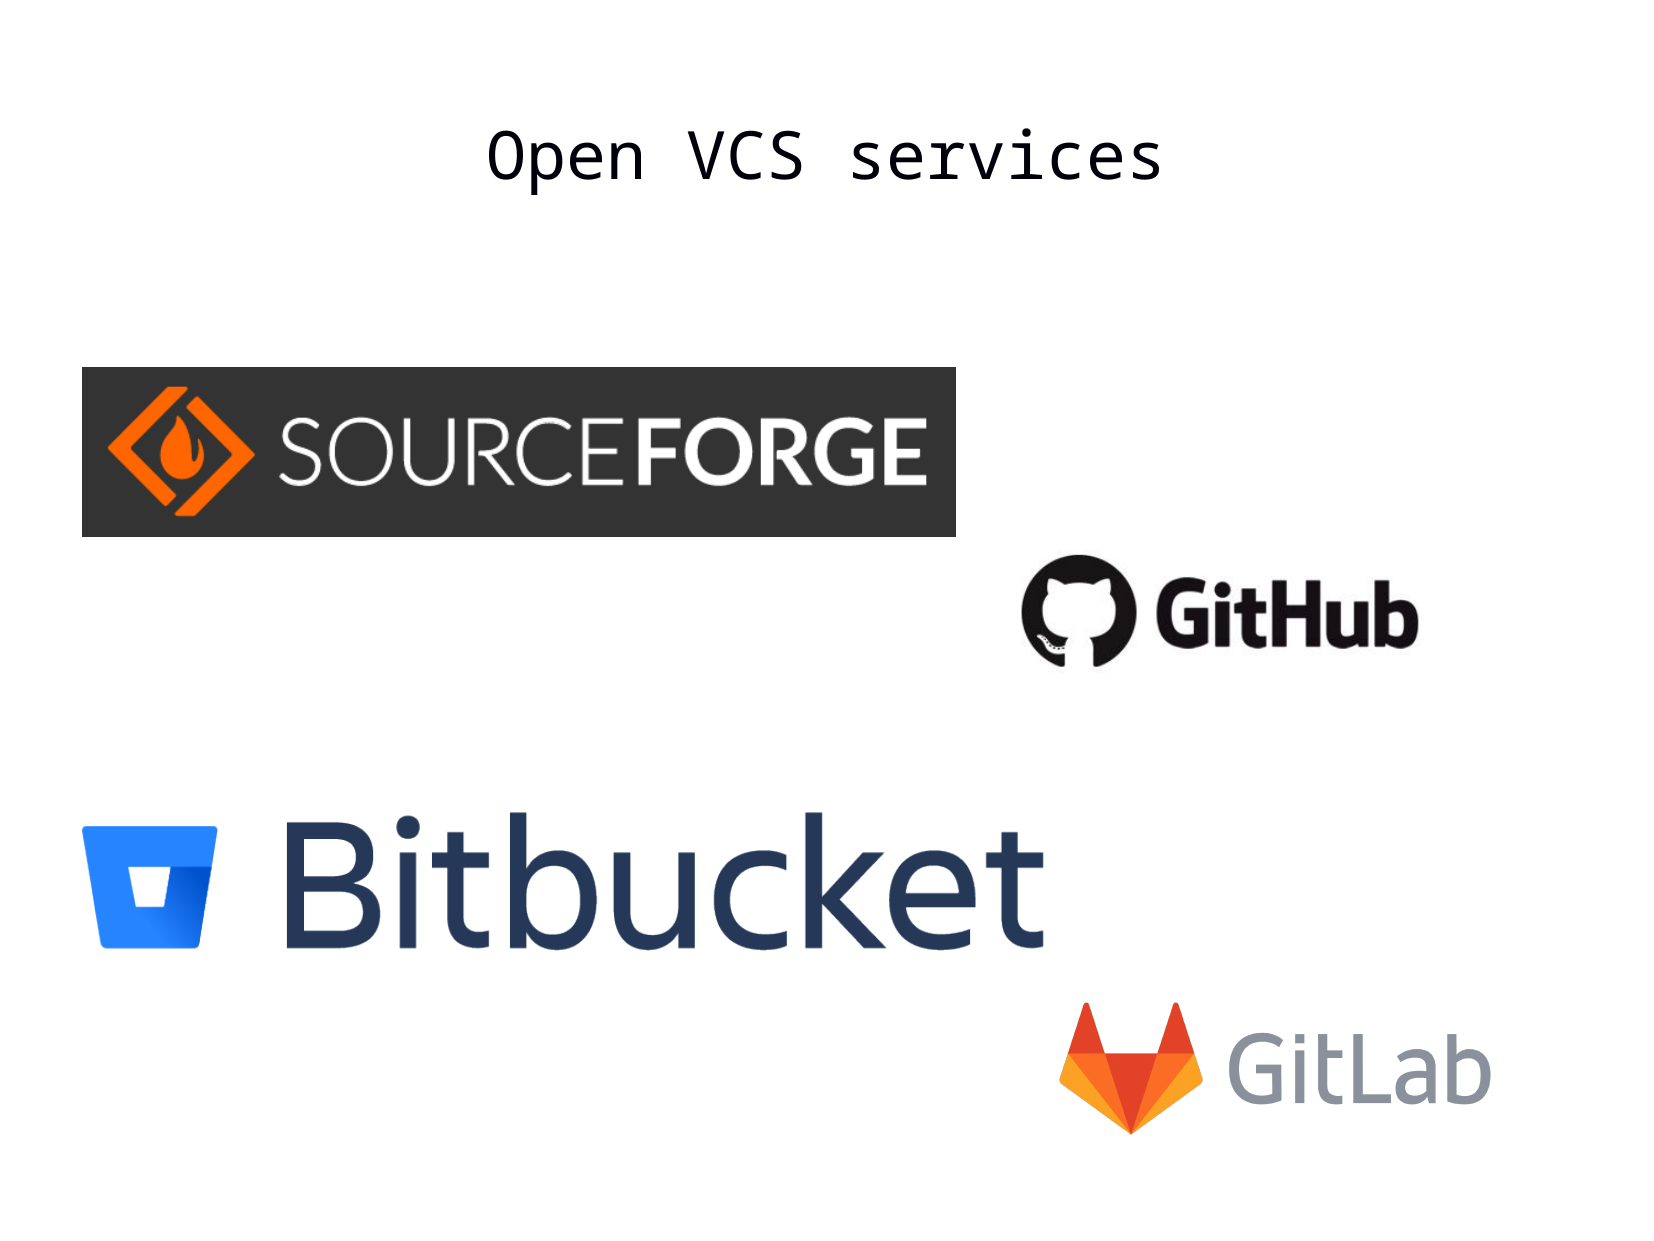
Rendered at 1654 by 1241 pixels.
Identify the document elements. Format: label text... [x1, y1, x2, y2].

picture [82, 367, 956, 537]
picture [82, 812, 1543, 1187]
text_box Open VCS services [82, 49, 1571, 257]
picture [1004, 452, 1446, 784]
